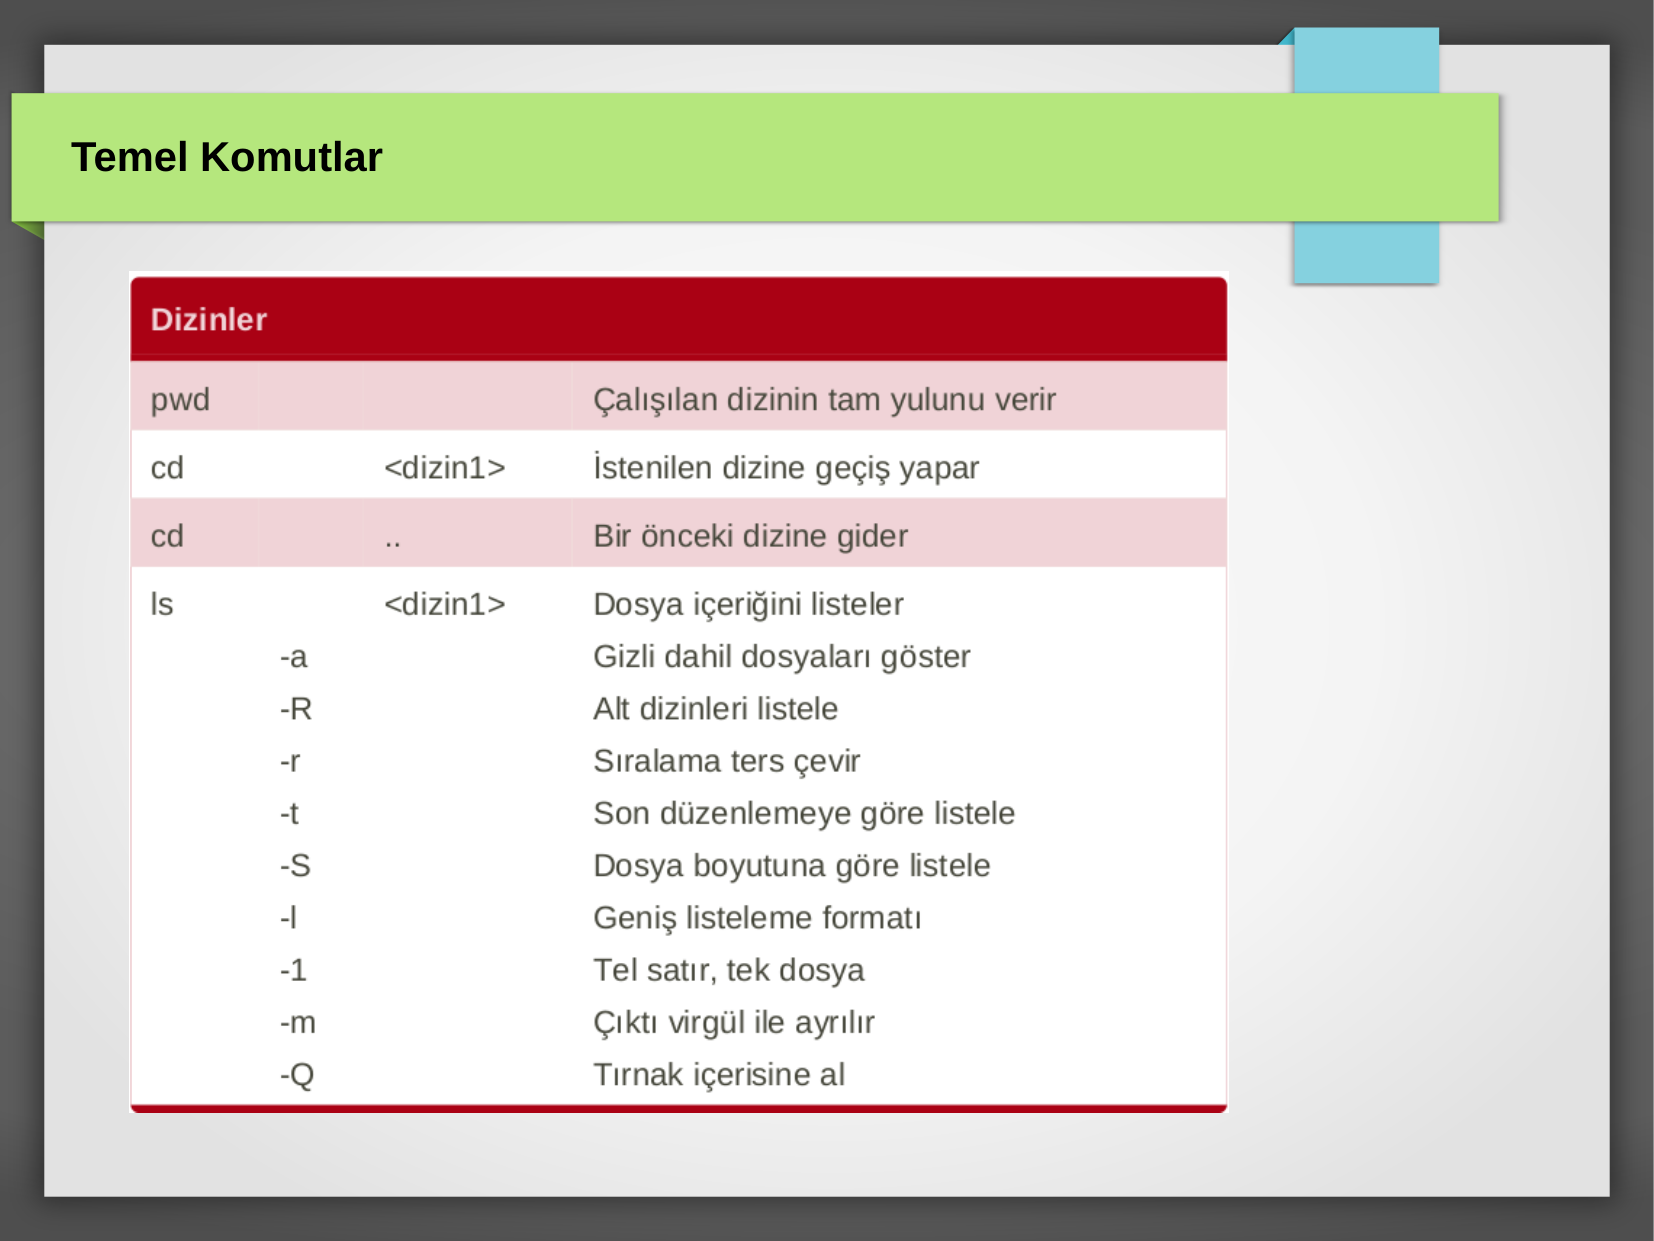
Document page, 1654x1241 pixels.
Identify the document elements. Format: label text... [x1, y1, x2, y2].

text_box Temel Komutlar [56, 126, 426, 207]
picture [0, 0, 1654, 1241]
